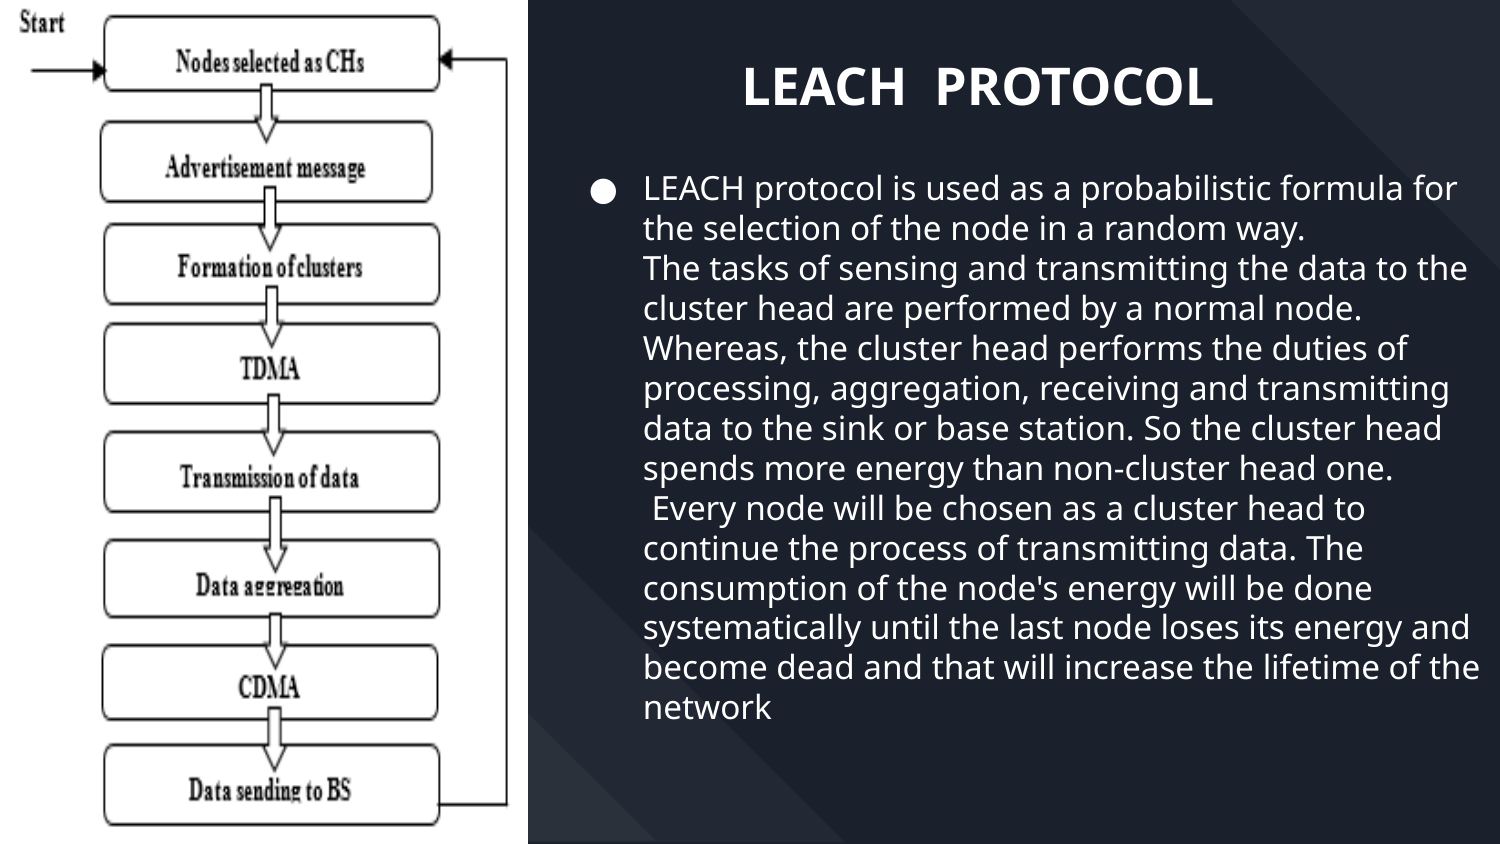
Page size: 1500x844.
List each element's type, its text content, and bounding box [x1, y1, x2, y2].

title LEACH protocol is used as a probabilistic formula for the selection of the node in a random way. The tasks of sensing and transmitting the data to the cluster head are performed by a normal node. Whereas, the cluster head performs the duties of processing, aggregation, receiving and transmitting data to the sink or base station. So the cluster head spends more energy than non-cluster head one. Every node will be chosen as a cluster head to continue the process of transmitting data. The consumption of the node's energy will be done systematically until the last node loses its energy and become dead and that will increase the lifetime of the network [552, 152, 1498, 778]
picture [0, 0, 528, 844]
text_box LEACH PROTOCOL [552, 38, 1403, 153]
